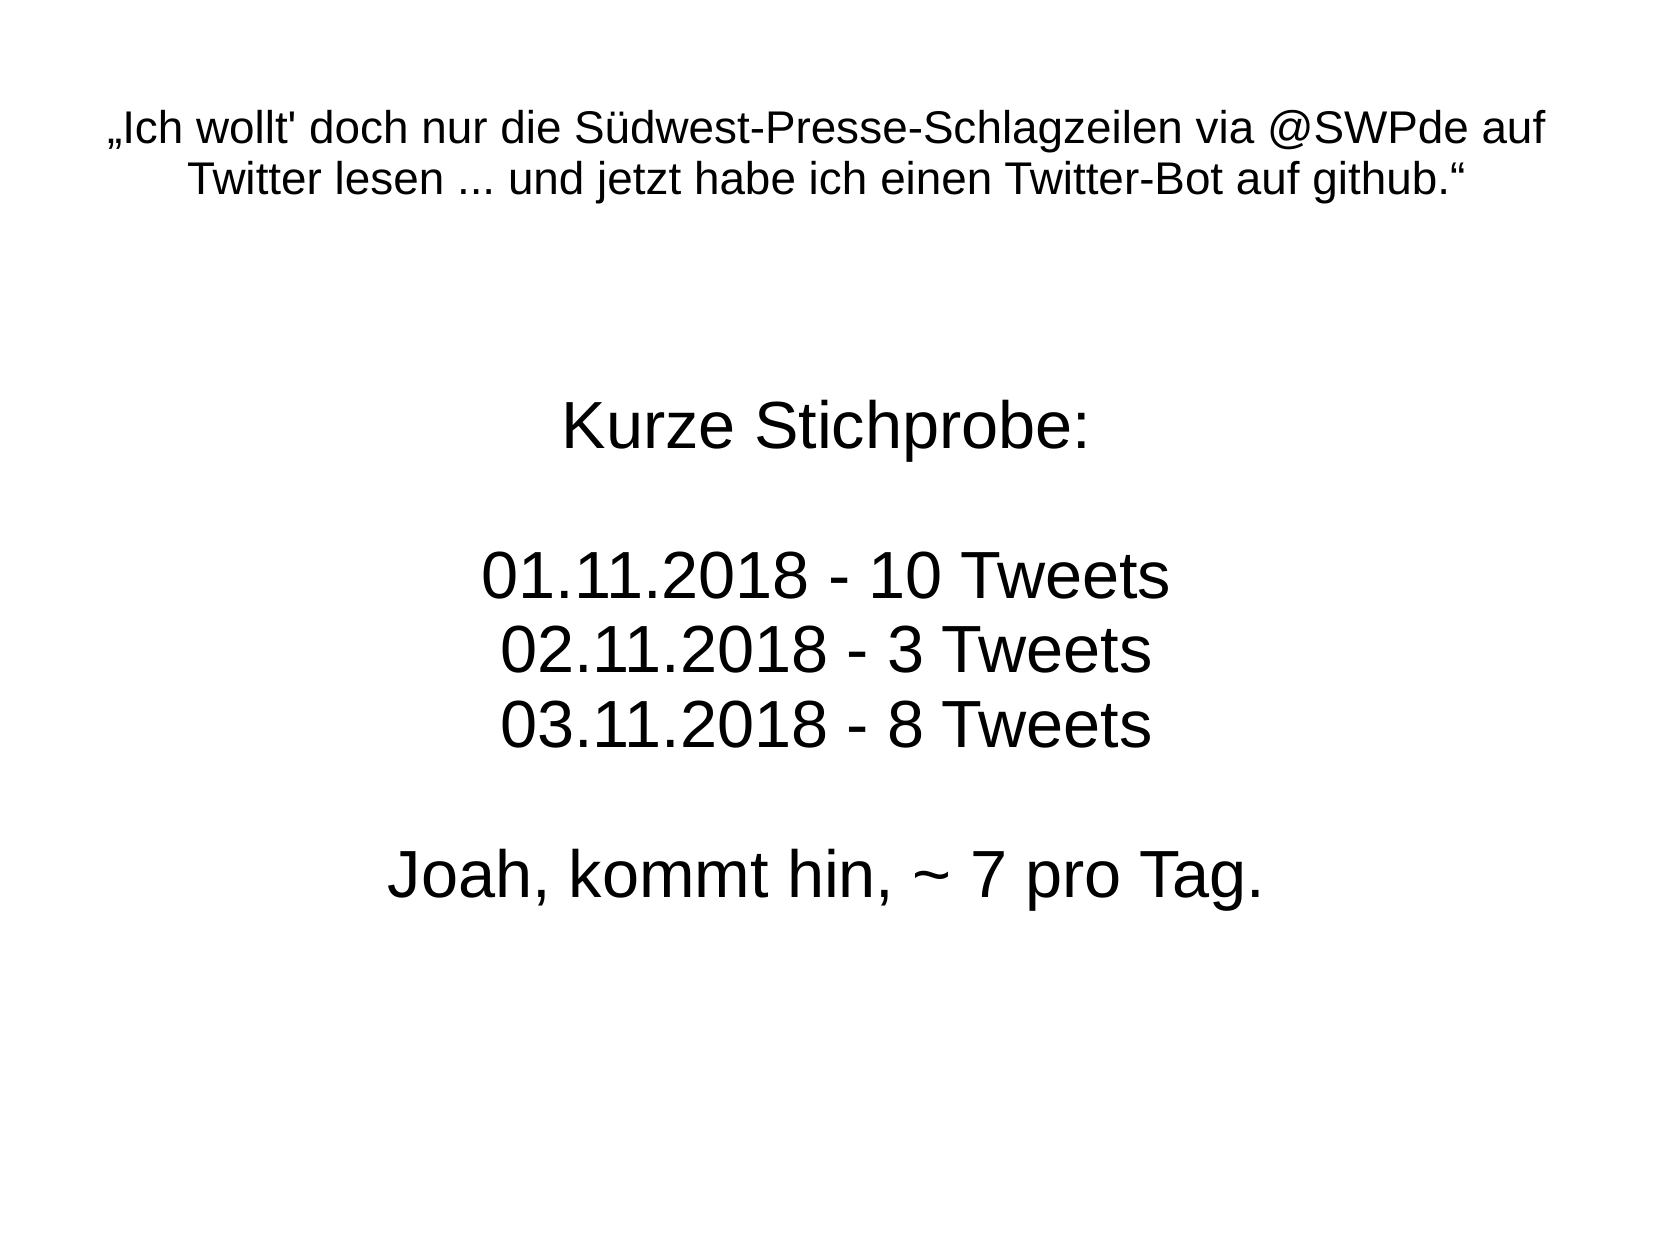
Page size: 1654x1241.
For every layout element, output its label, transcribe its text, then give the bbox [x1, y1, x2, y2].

title „Ich wollt' doch nur die Südwest-Presse-Schlagzeilen via @SWPde auf Twitter lesen ... und jetzt habe ich einen Twitter-Bot auf github.“ [82, 49, 1571, 257]
subtitle Kurze Stichprobe: 01.11.2018 - 10 Tweets 02.11.2018 - 3 Tweets 03.11.2018 - 8 Tweets Joah, kommt hin, ~ 7 pro Tag. [82, 290, 1571, 1010]
